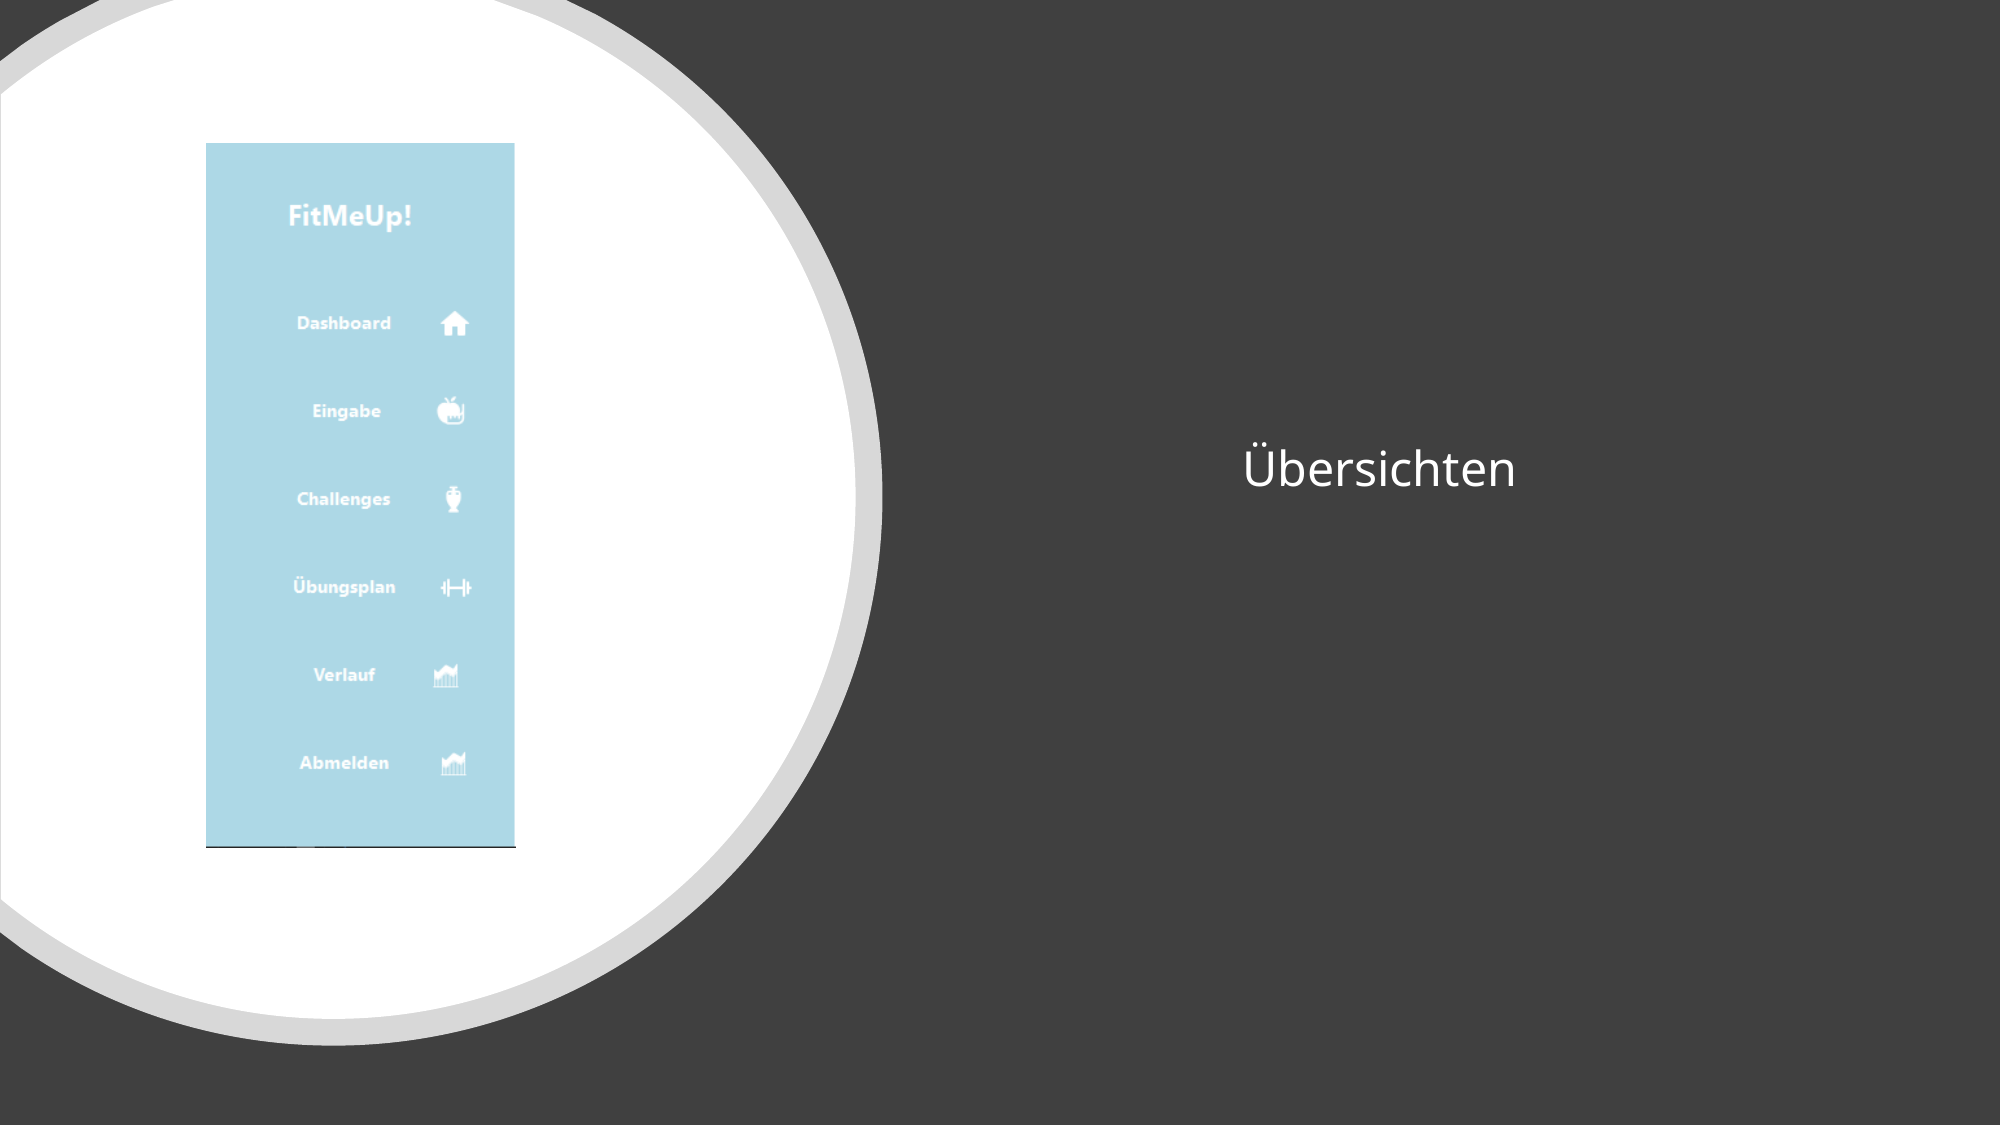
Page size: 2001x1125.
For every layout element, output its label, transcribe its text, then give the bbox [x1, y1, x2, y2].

picture [206, 143, 516, 848]
text_box [0, 0, 2000, 1125]
title Übersichten [943, 437, 1817, 563]
